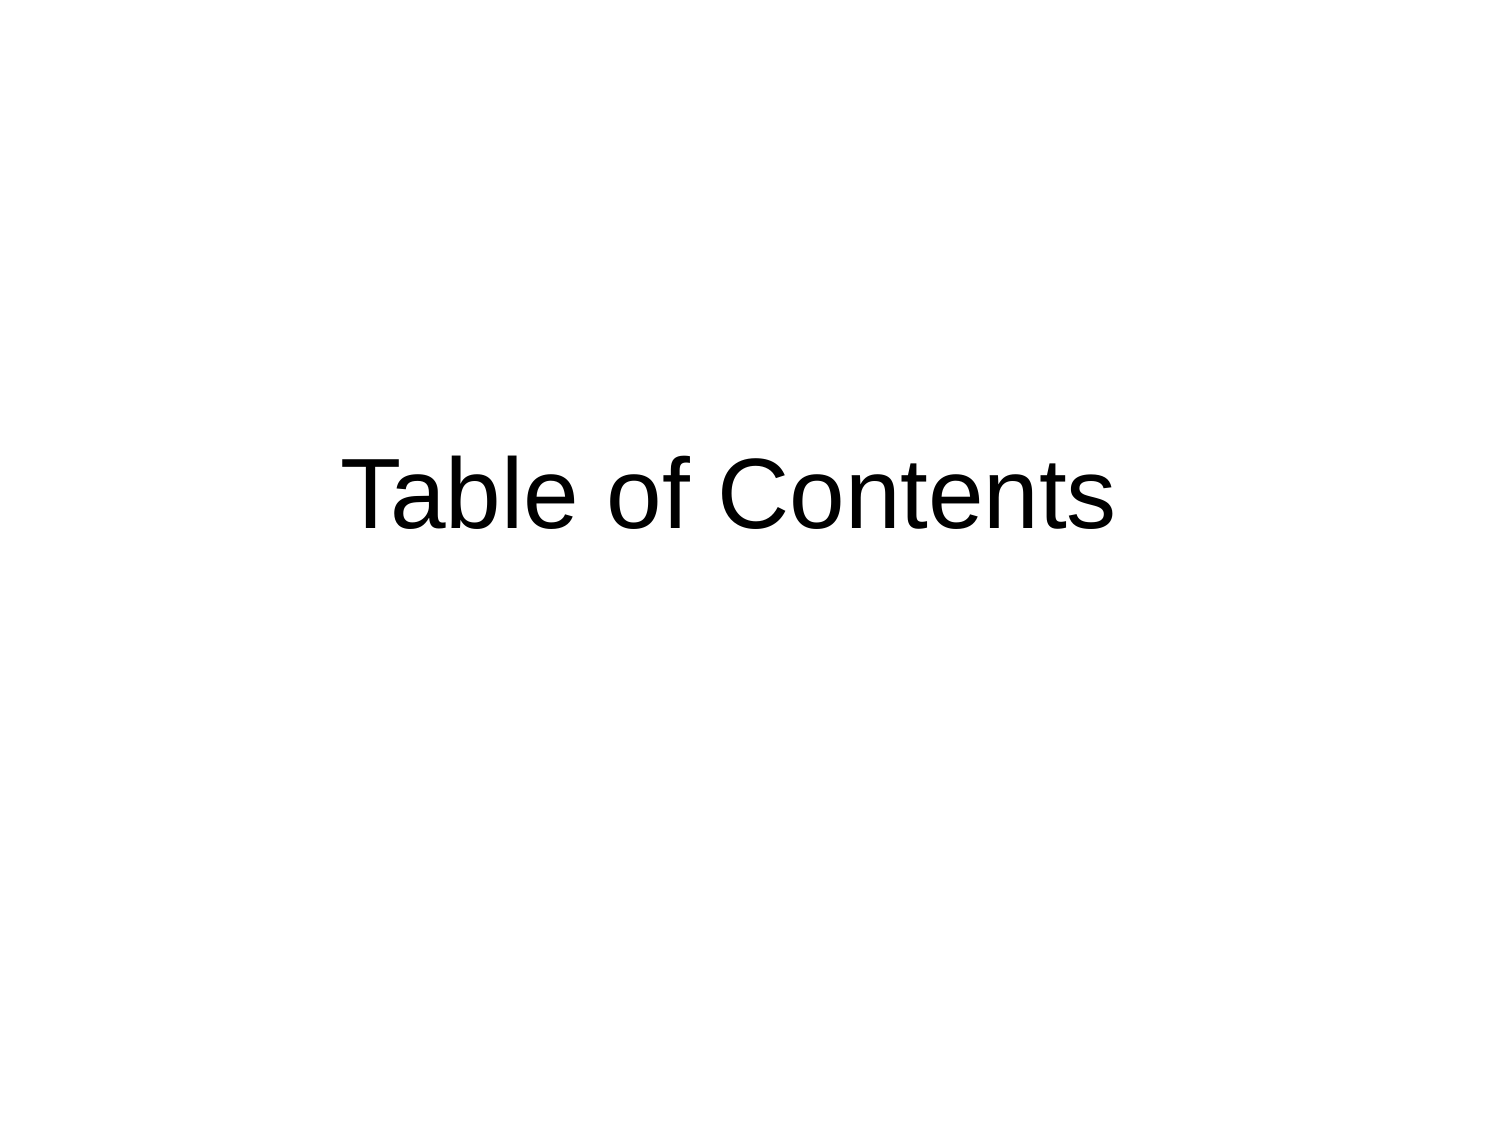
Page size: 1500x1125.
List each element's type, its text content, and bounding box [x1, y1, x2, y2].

list Table of Contents [340, 437, 1148, 550]
